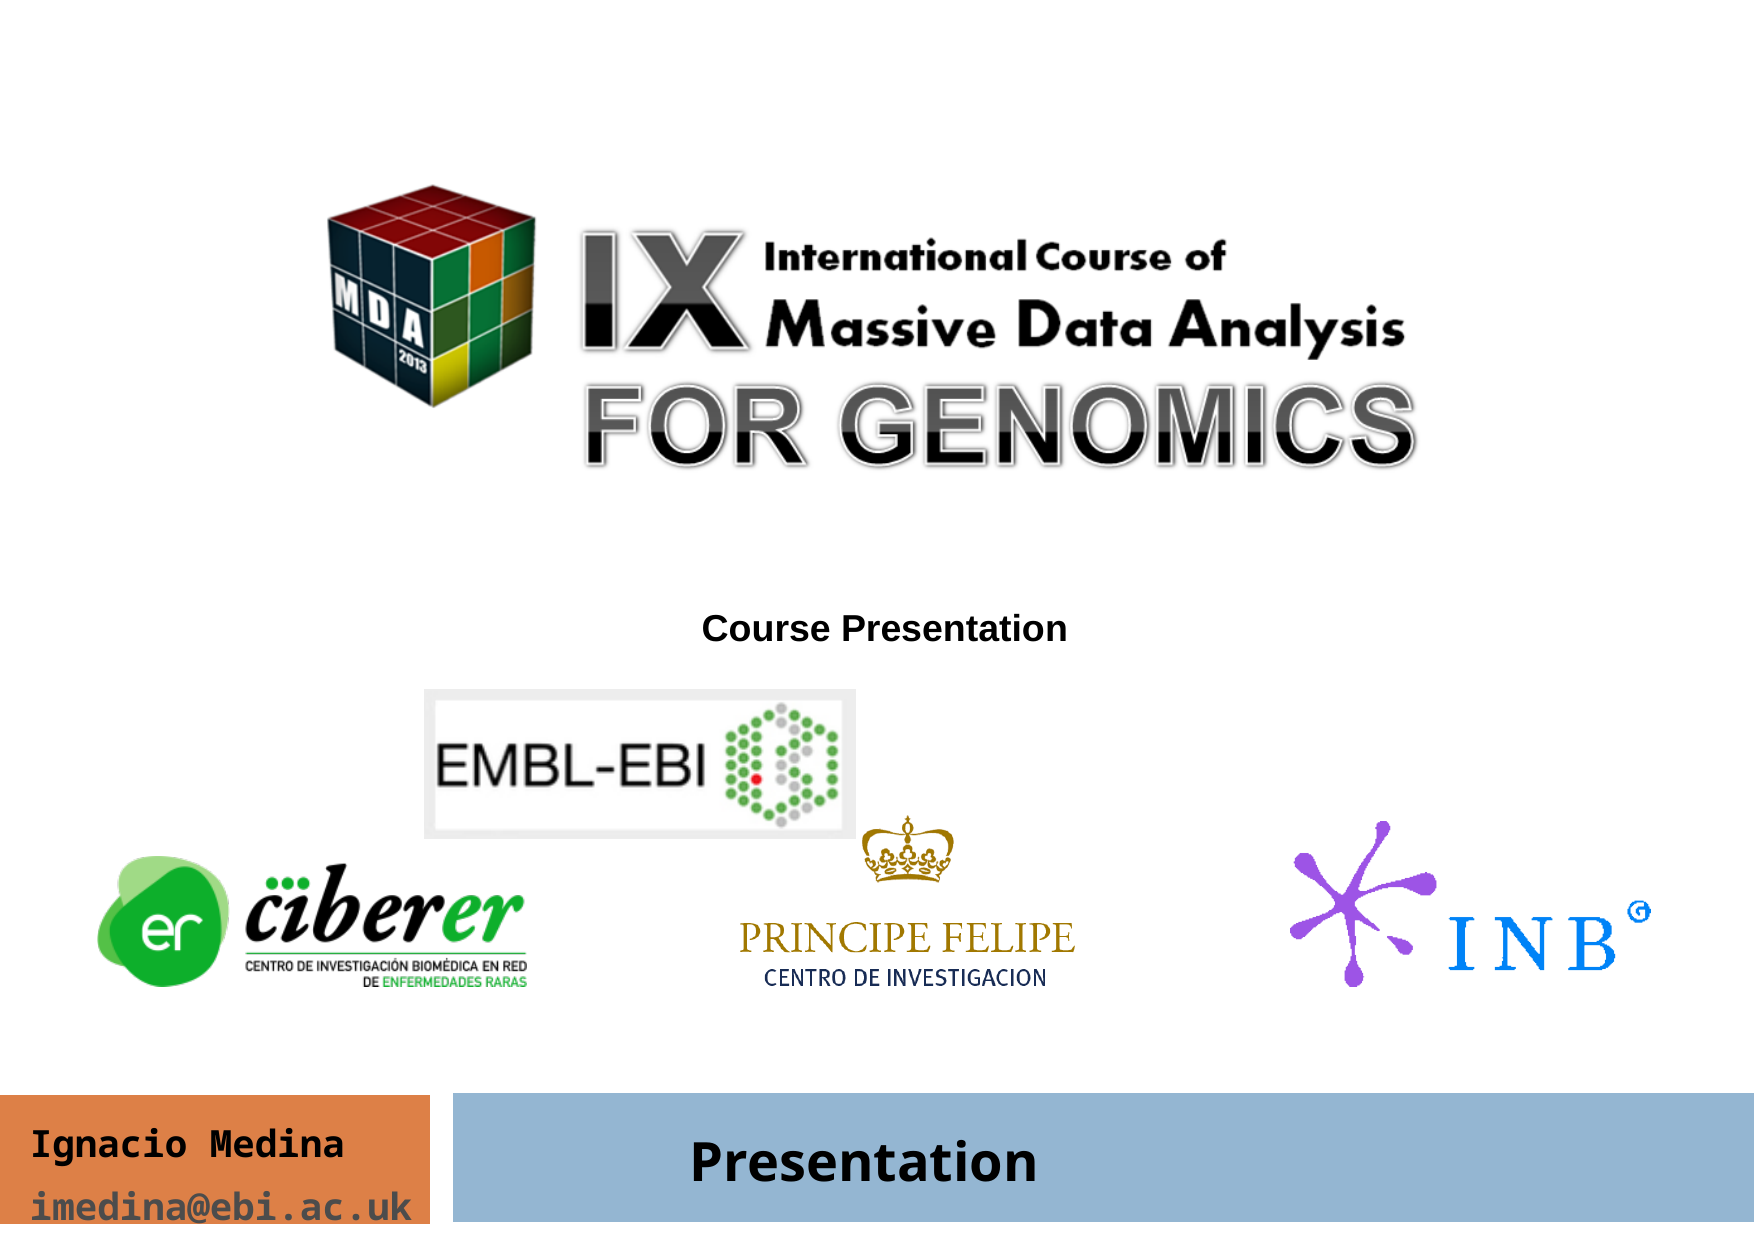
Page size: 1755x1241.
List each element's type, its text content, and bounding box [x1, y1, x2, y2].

picture [1290, 821, 1651, 987]
picture [424, 689, 1078, 987]
text_box Ignacio Medina imedina@ebi.ac.uk [15, 1110, 436, 1224]
picture [97, 856, 527, 987]
text_box Course Presentation [480, 600, 1291, 657]
picture [325, 171, 1429, 495]
text_box Presentation [675, 1116, 1726, 1195]
